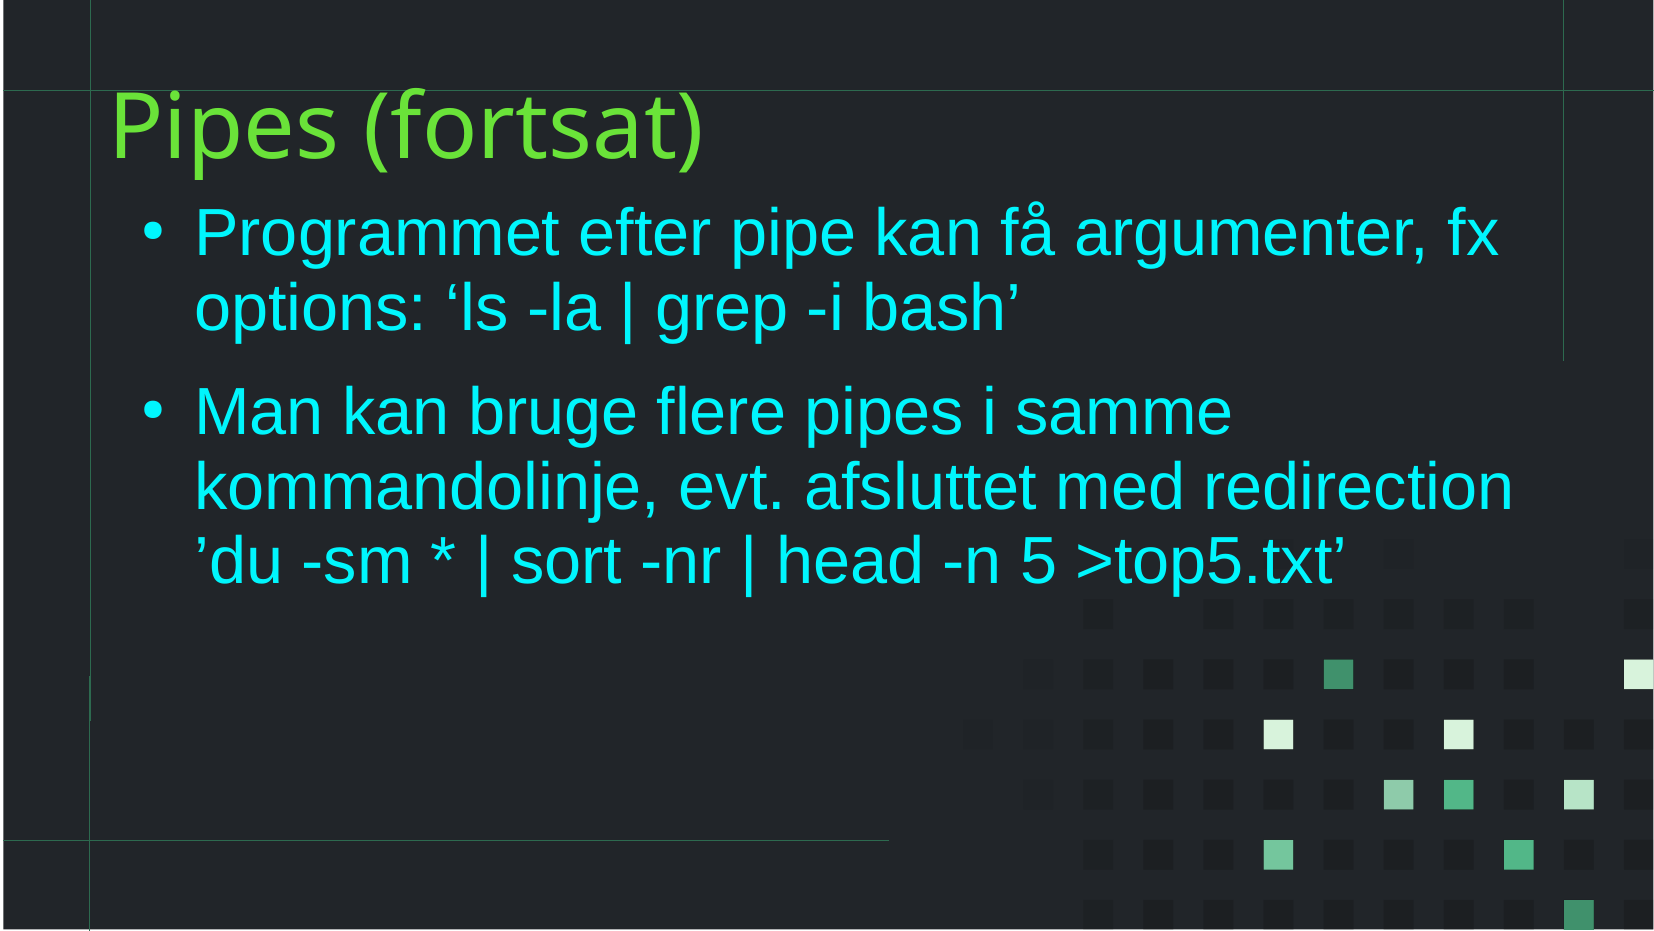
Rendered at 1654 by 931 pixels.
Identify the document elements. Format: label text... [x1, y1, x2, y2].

picture [963, 539, 1654, 930]
title Pipes (fortsat) [108, 45, 1564, 201]
list Programmet efter pipe kan få argumenter, fx options: ‘ls -la | grep -i bash’ Man kan bruge flere pipes i samme kommandolinje, evt. afsluttet med redirection ’du -sm * | sort -nr | head -n 5 >top5.txt’ [123, 195, 1519, 811]
